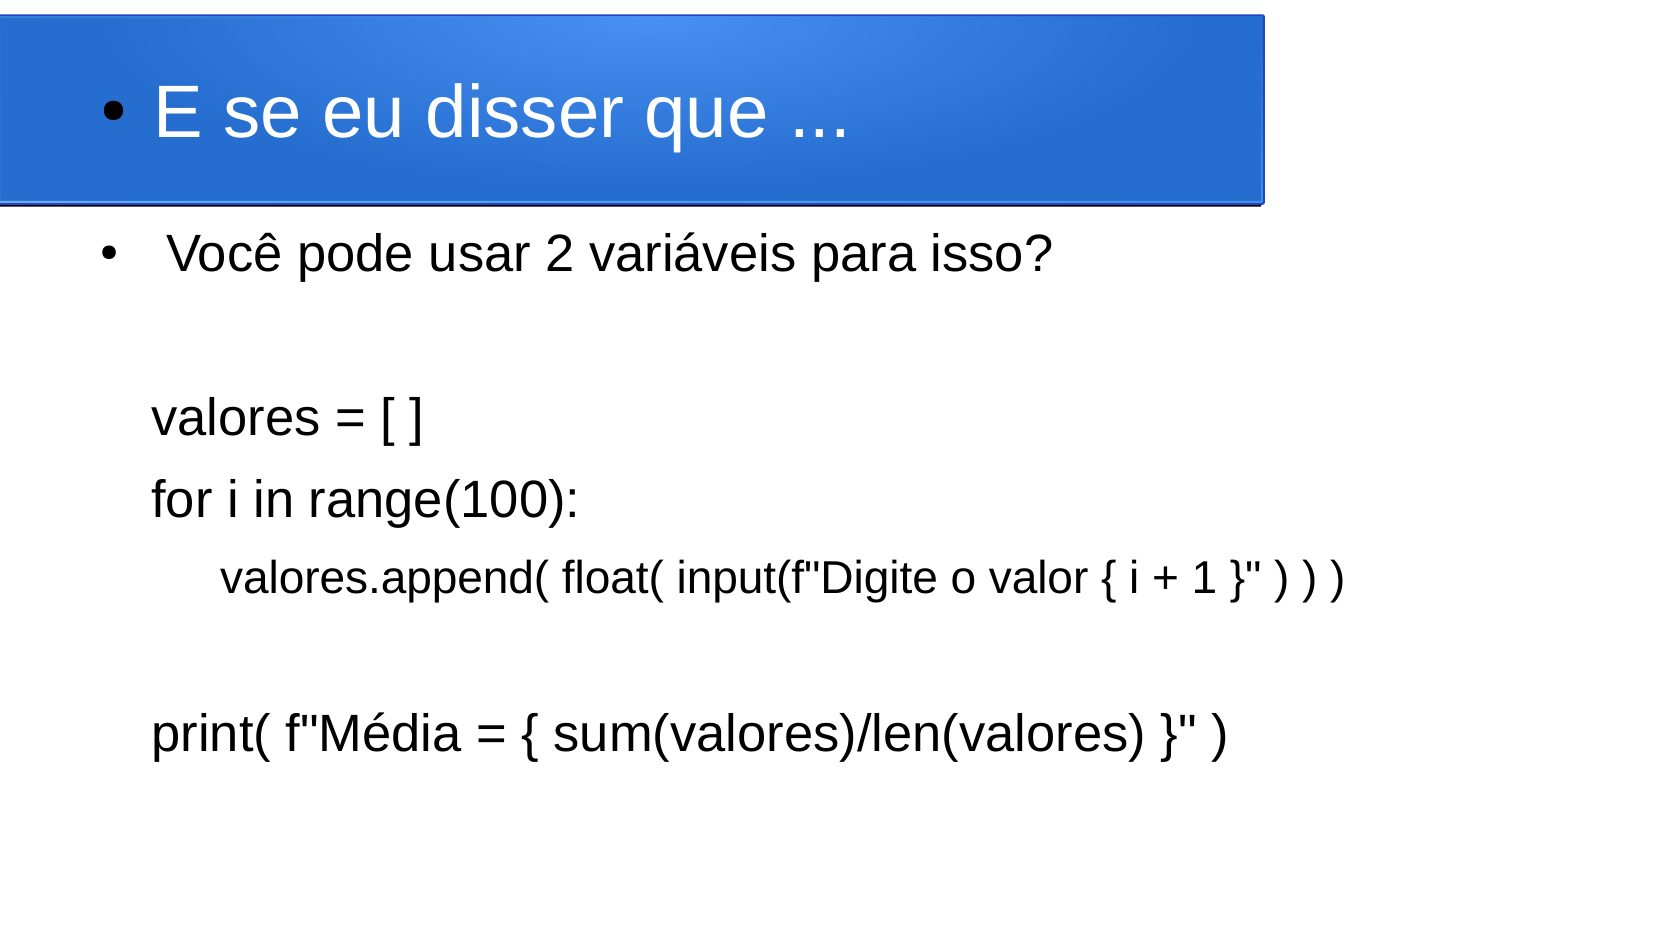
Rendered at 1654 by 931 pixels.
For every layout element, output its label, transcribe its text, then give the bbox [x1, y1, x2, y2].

title E se eu disser que ... [82, 35, 1235, 189]
list Você pode usar 2 variáveis para isso? valores = [ ] for i in range(100): valores.append( float( input(f"Digite o valor { i + 1 }" ) ) ) print( f"Média = { sum(valores)/len(valores) }" ) [82, 224, 1571, 764]
